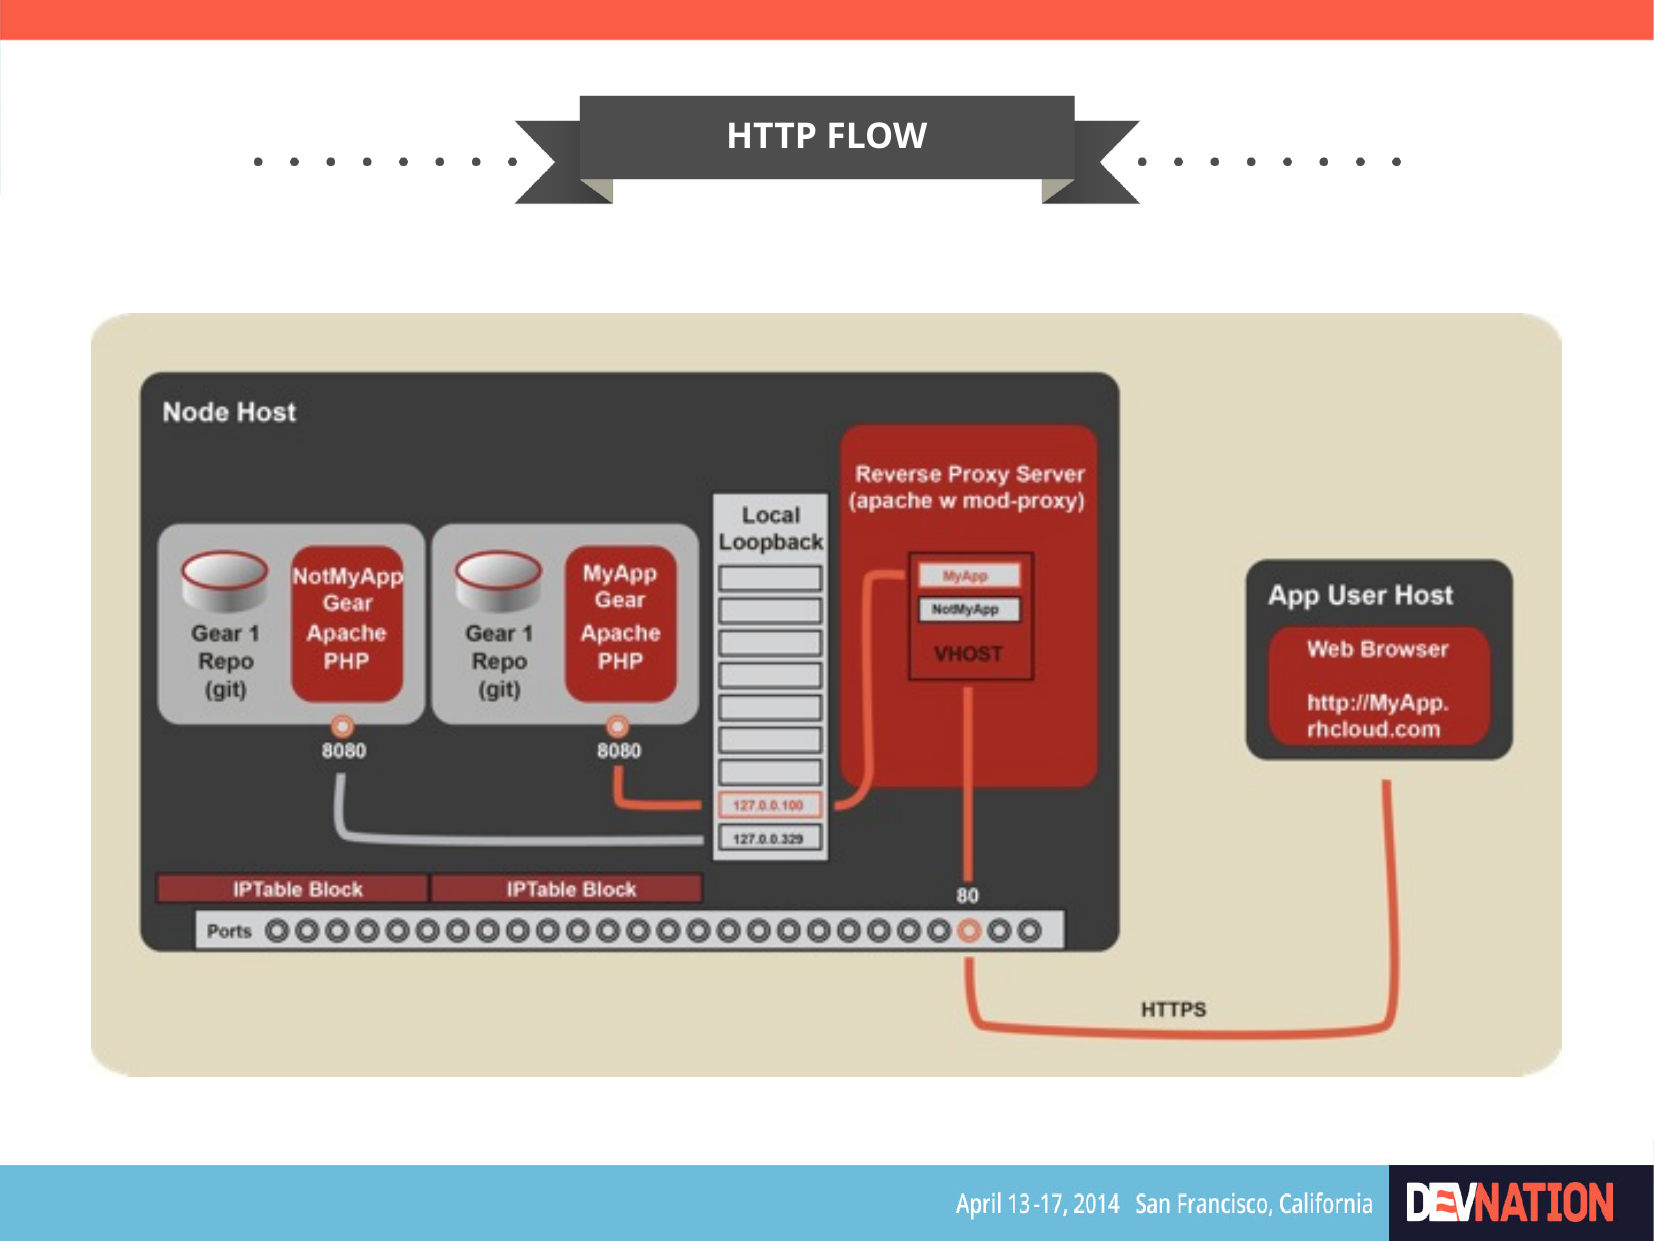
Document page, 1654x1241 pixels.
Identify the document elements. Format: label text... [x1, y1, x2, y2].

text_box HTTP FLOW [581, 105, 1073, 163]
picture [0, 0, 1654, 1241]
